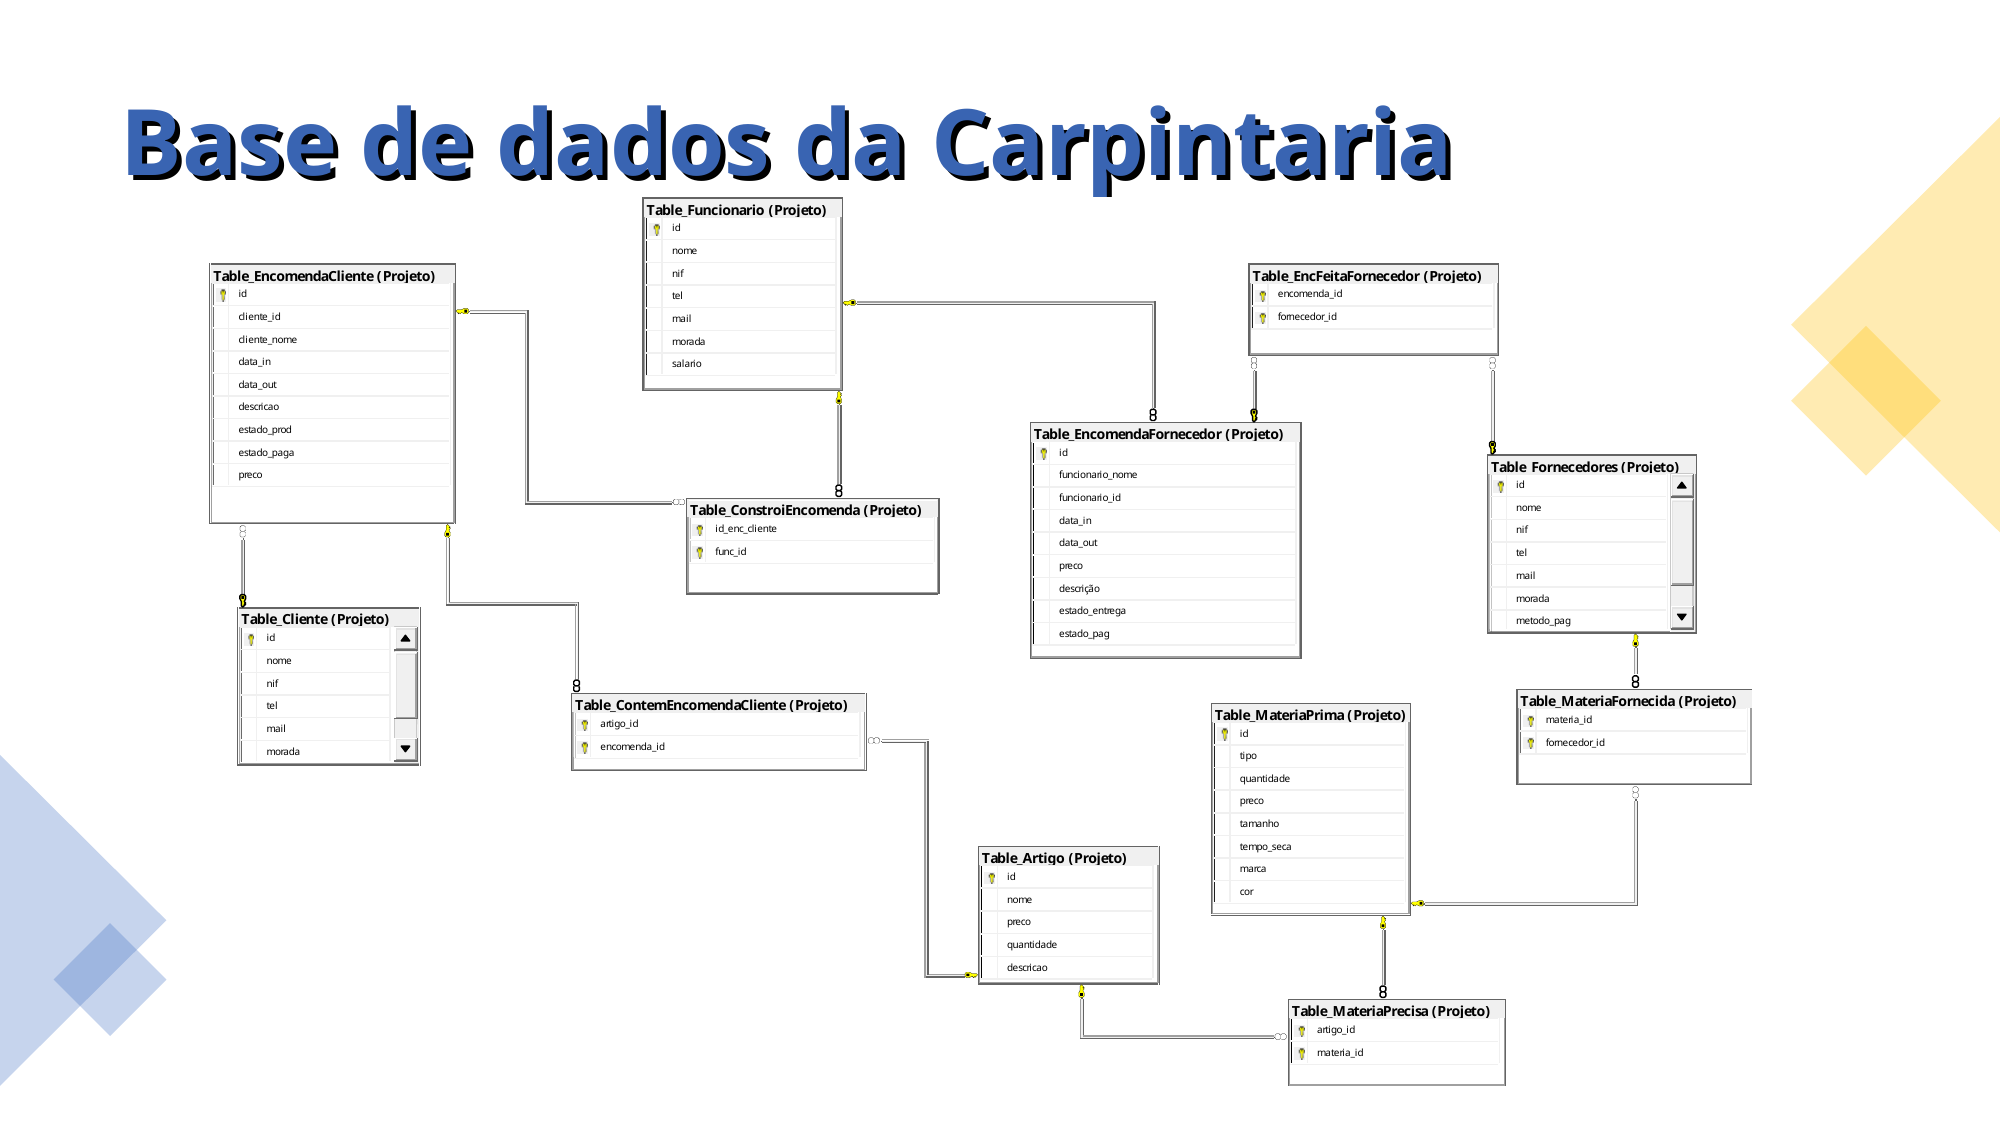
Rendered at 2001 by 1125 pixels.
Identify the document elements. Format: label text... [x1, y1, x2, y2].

picture [209, 197, 1752, 1086]
title Base de dados da Carpintaria [105, 52, 1895, 240]
text_box [0, 0, 2000, 1125]
